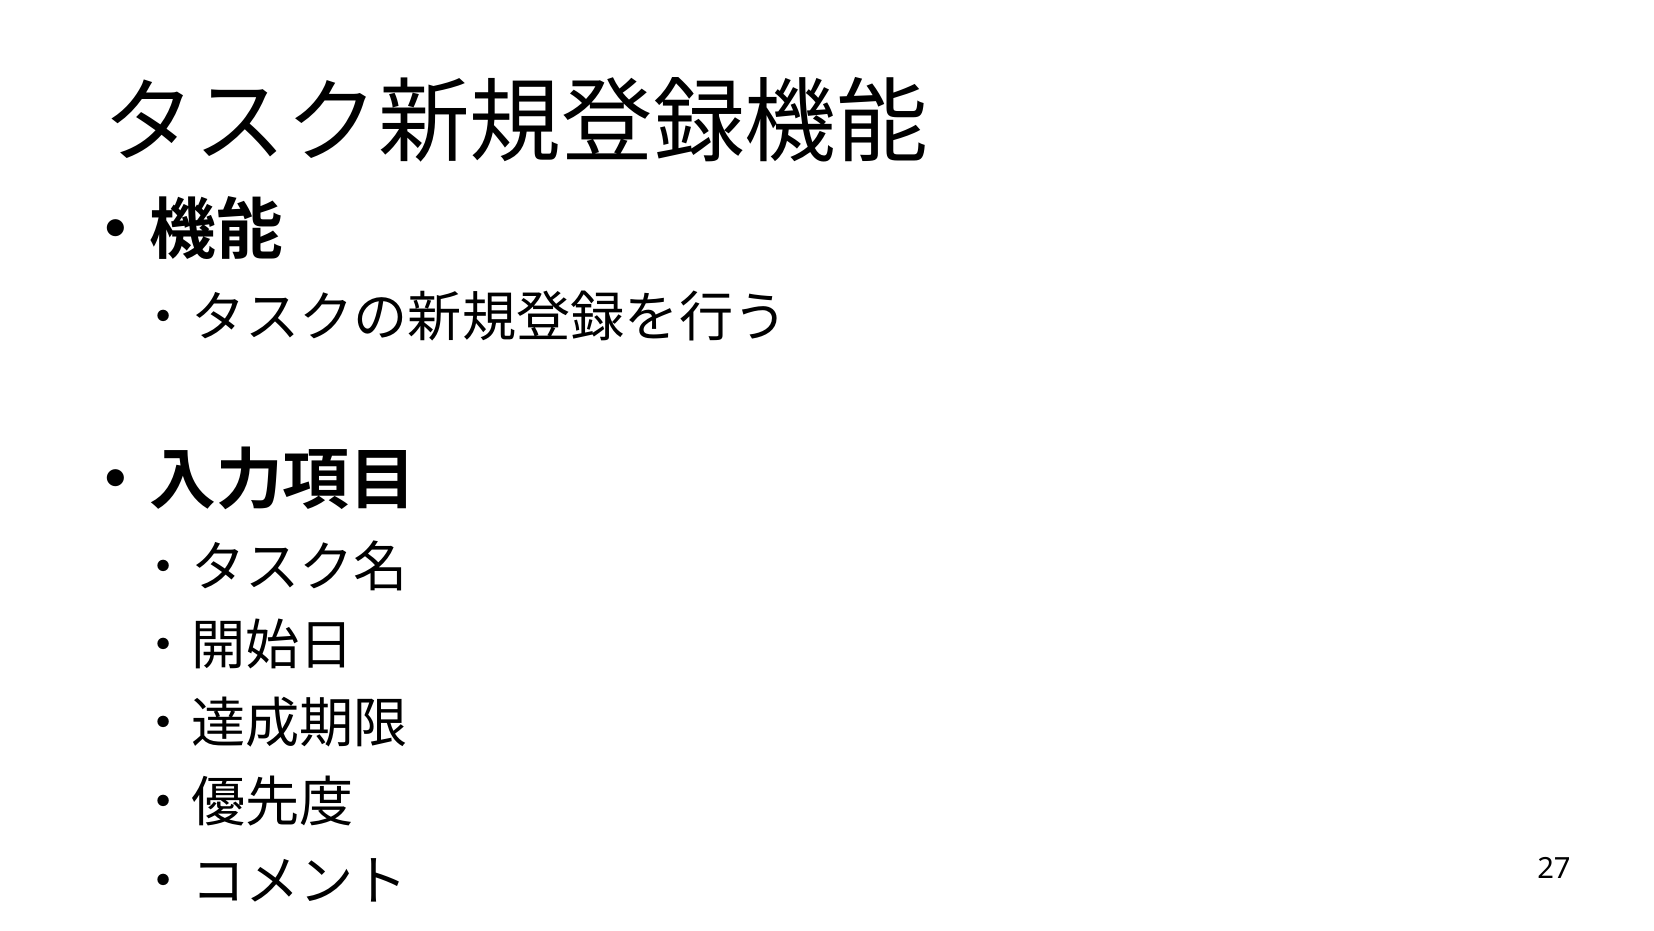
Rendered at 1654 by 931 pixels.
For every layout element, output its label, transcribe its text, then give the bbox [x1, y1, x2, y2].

title タスク新規登録機能 [82, 37, 1571, 176]
subtitle ・機能 ・タスクの新規登録を行う ・入力項目 ・タスク名 ・開始日 ・達成期限 ・優先度 ・コメント ・画像 ・タスクグループ [82, 176, 1571, 876]
